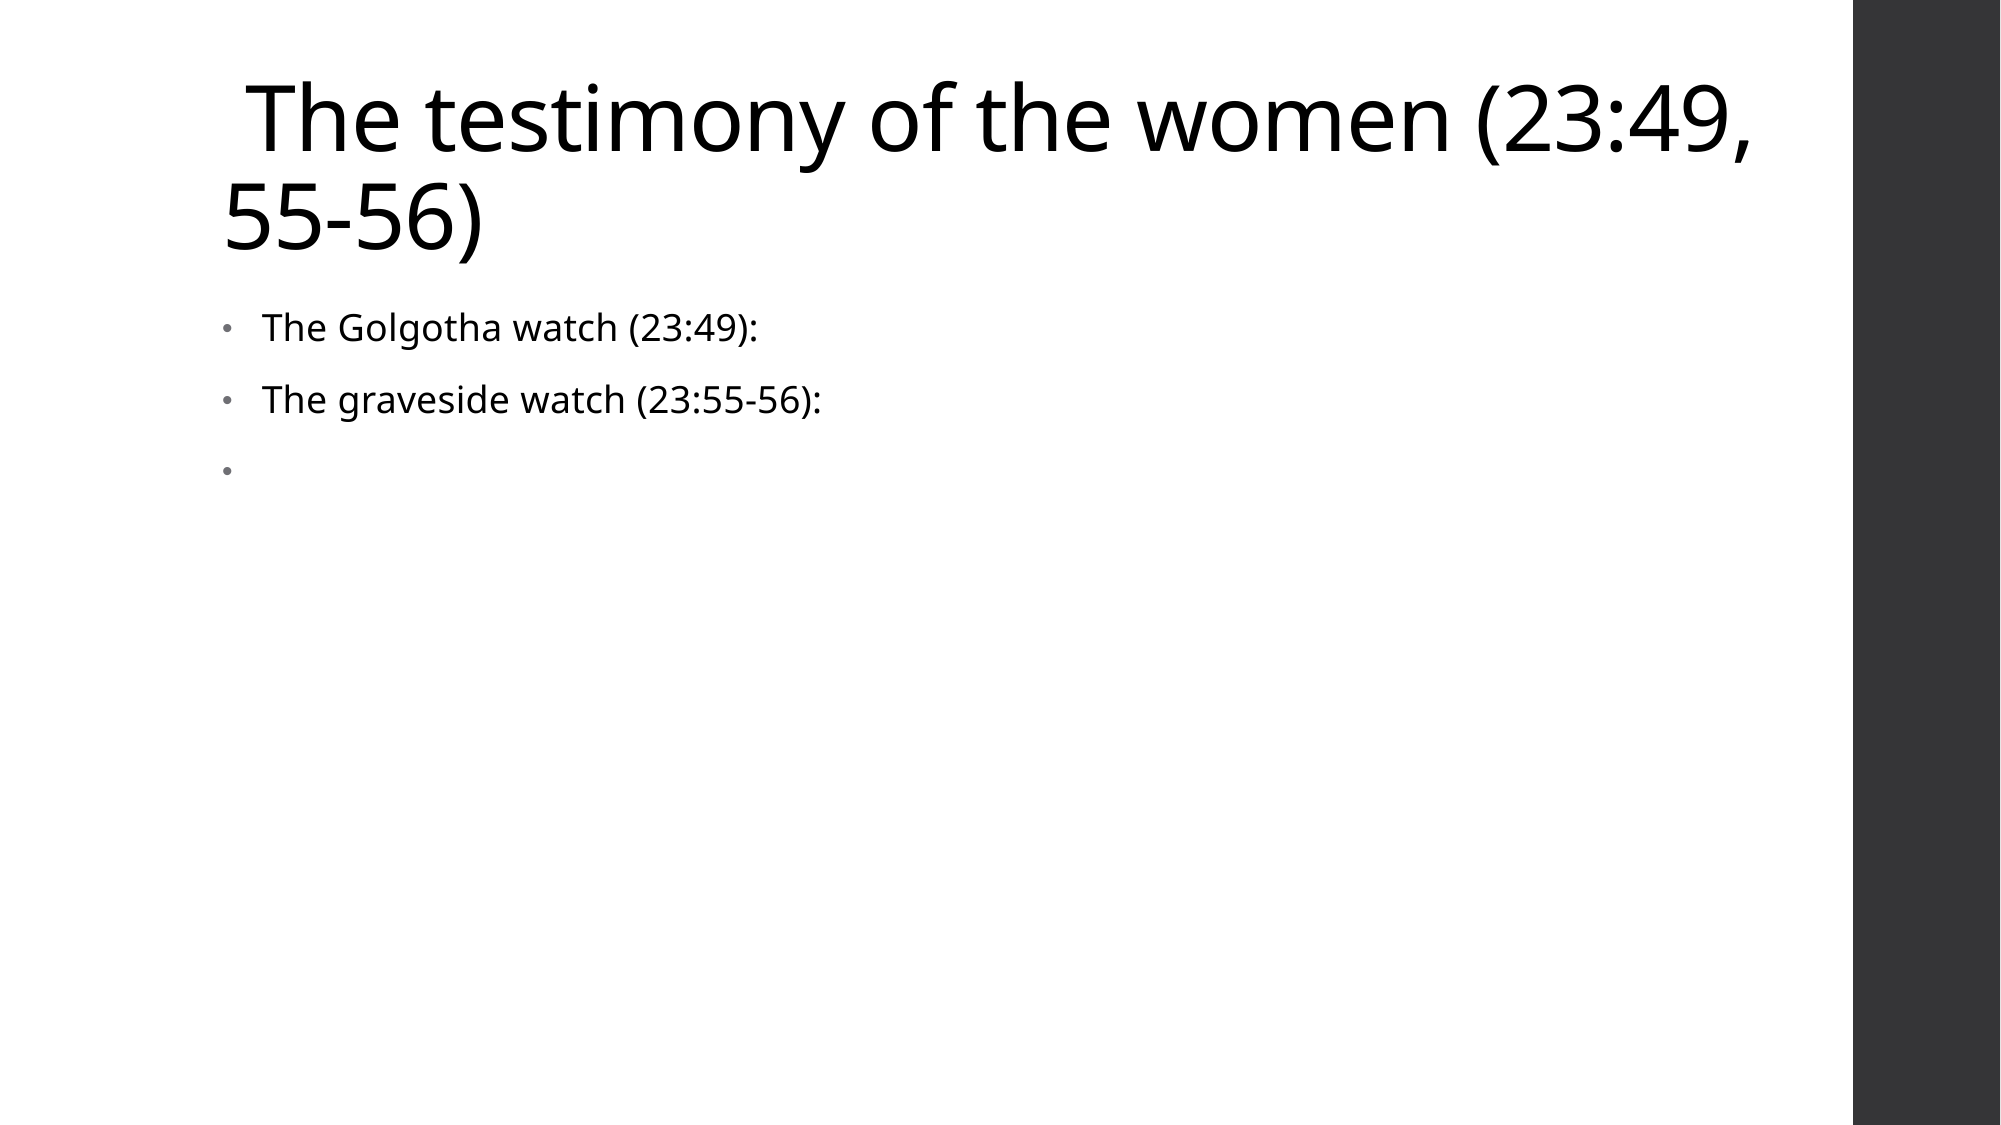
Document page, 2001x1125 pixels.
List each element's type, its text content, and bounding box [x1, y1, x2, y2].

title The testimony of the women (23:49, 55-56) [206, 60, 1797, 278]
list The Golgotha watch (23:49): The graveside watch (23:55-56): [206, 299, 1617, 1014]
